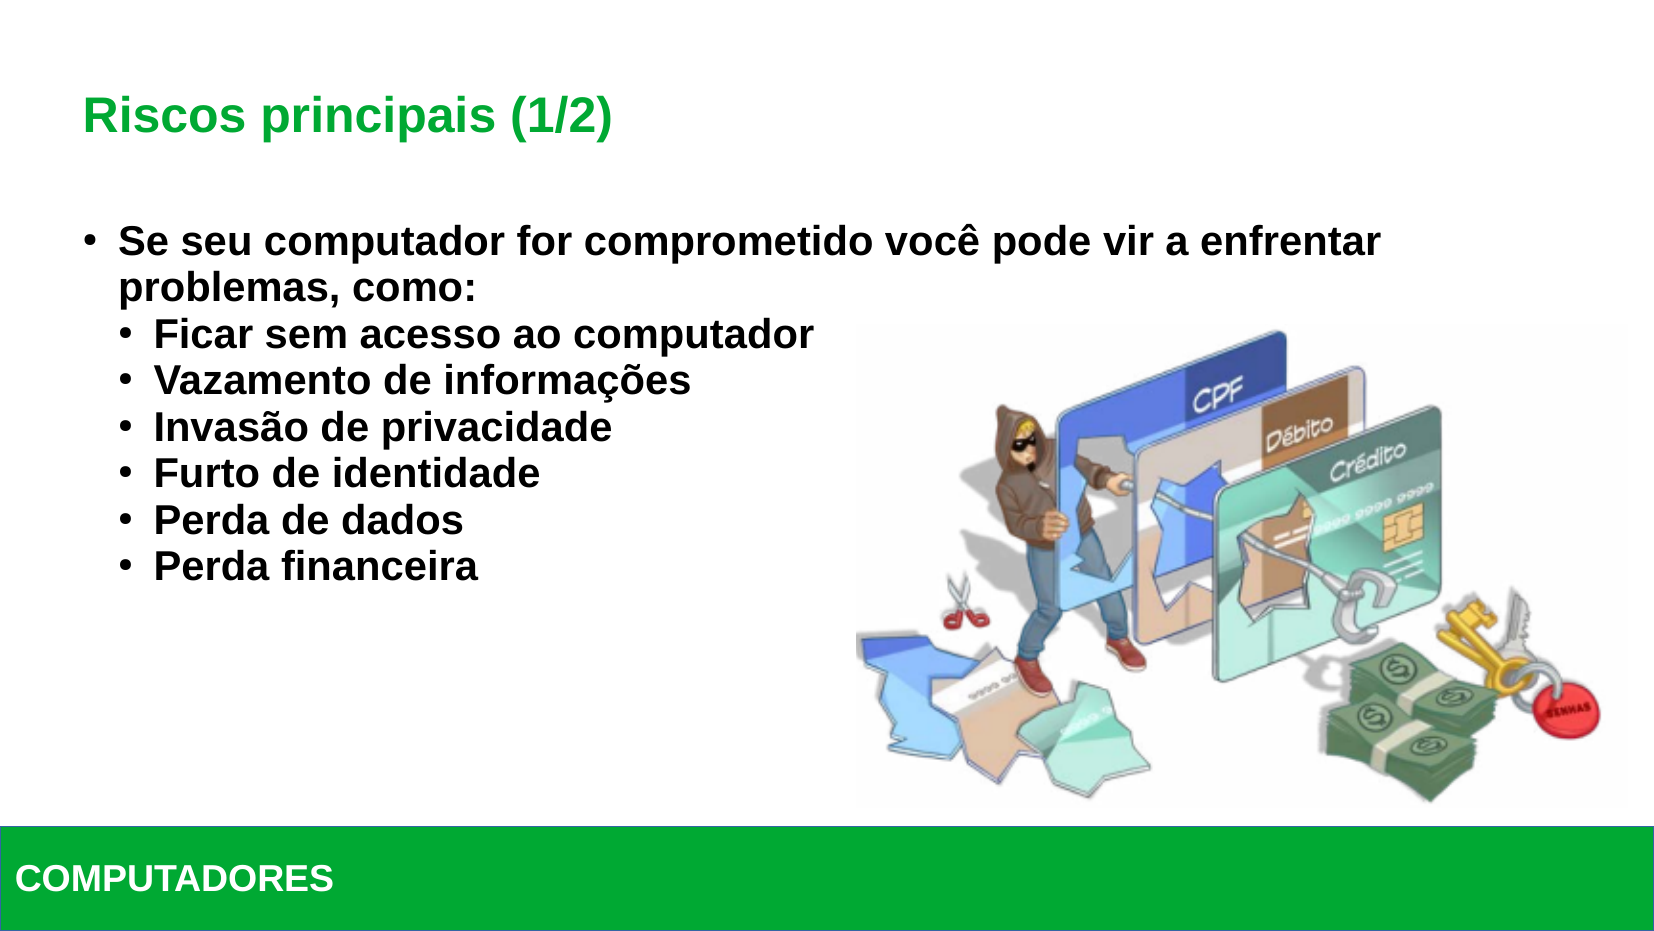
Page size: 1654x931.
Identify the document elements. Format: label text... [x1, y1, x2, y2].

title Riscos principais (1/2) [82, 37, 1571, 193]
subtitle Se seu computador for comprometido você pode vir a enfrentar problemas, como: Ficar sem acesso ao computador Vazamento de informações Invasão de privacidade Furto de identidade Perda de dados Perda financeira [82, 217, 1571, 590]
picture [856, 324, 1628, 808]
text_box COMPUTADORES [0, 826, 1654, 931]
